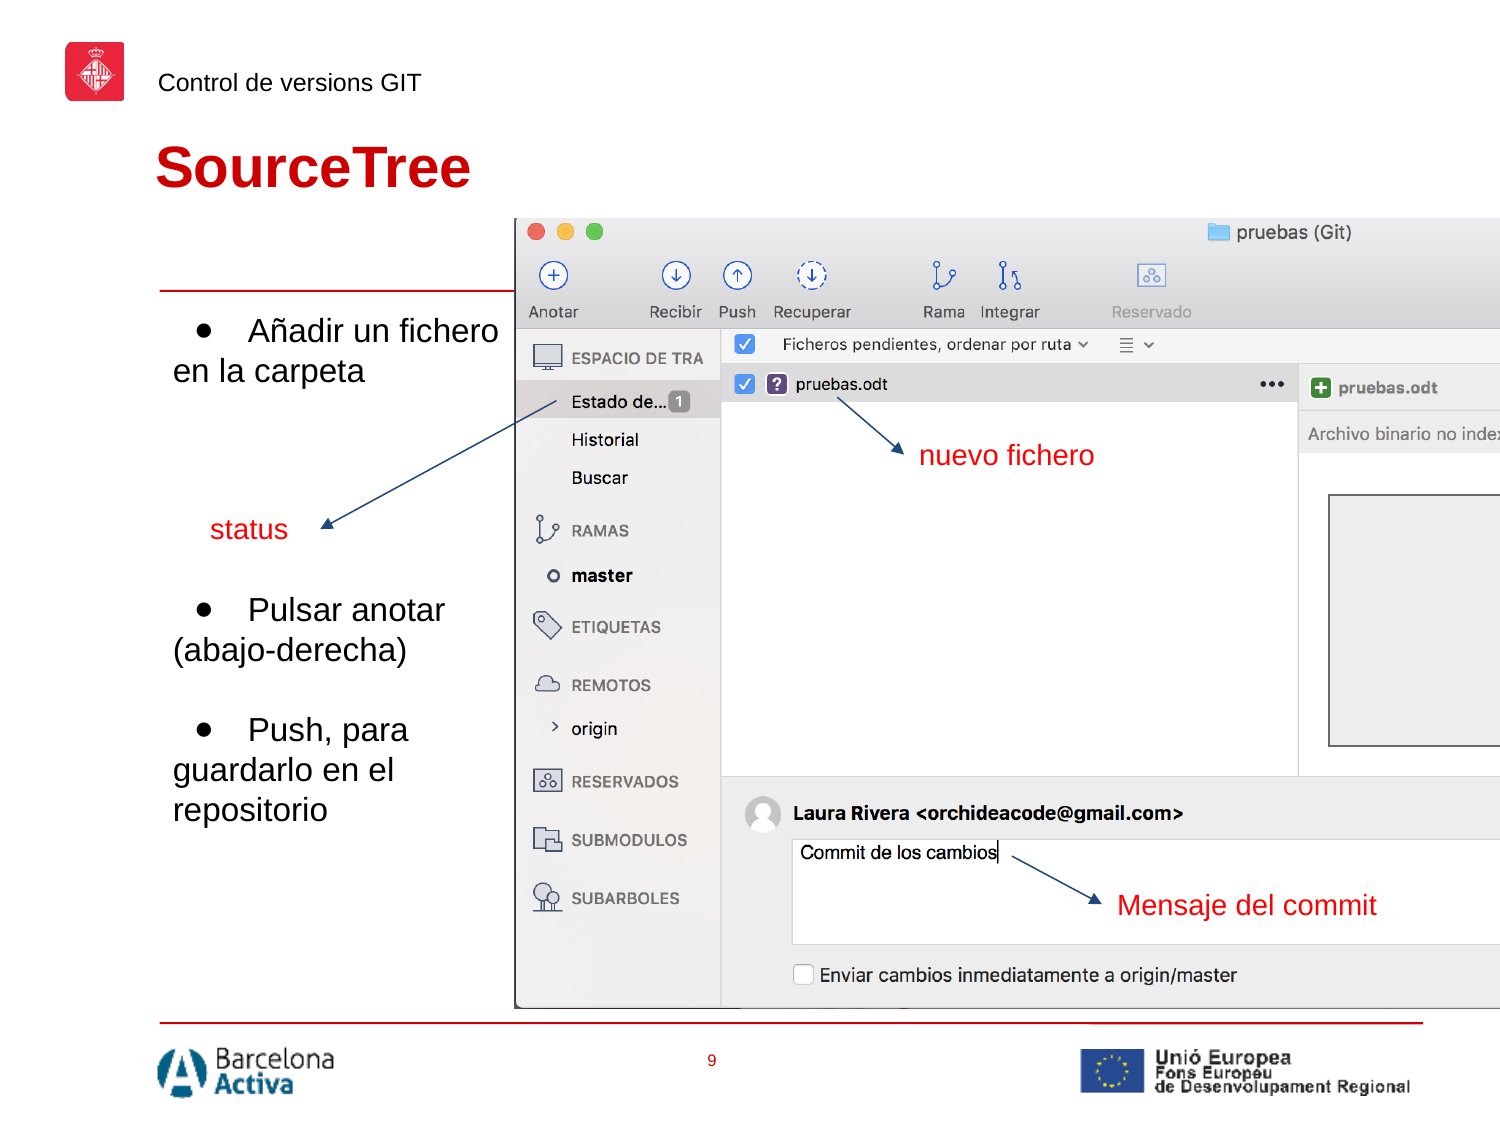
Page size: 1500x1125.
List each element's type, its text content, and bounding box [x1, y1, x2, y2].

picture [65, 42, 124, 101]
slide_number <number> [536, 1042, 887, 1103]
text_box SourceTree [140, 121, 1416, 268]
picture [147, 1034, 343, 1110]
text_box Añadir un fichero en la carpeta Pulsar anotar (abajo-derecha) Push, para guardarlo en el repositorio [157, 301, 514, 691]
picture [514, 218, 1500, 1009]
text_box Control de versions GIT [142, 58, 666, 104]
text_box status [195, 495, 321, 563]
picture [1080, 1049, 1411, 1096]
text_box Mensaje del commit [1102, 870, 1442, 938]
text_box nuevo fichero [904, 421, 1153, 488]
